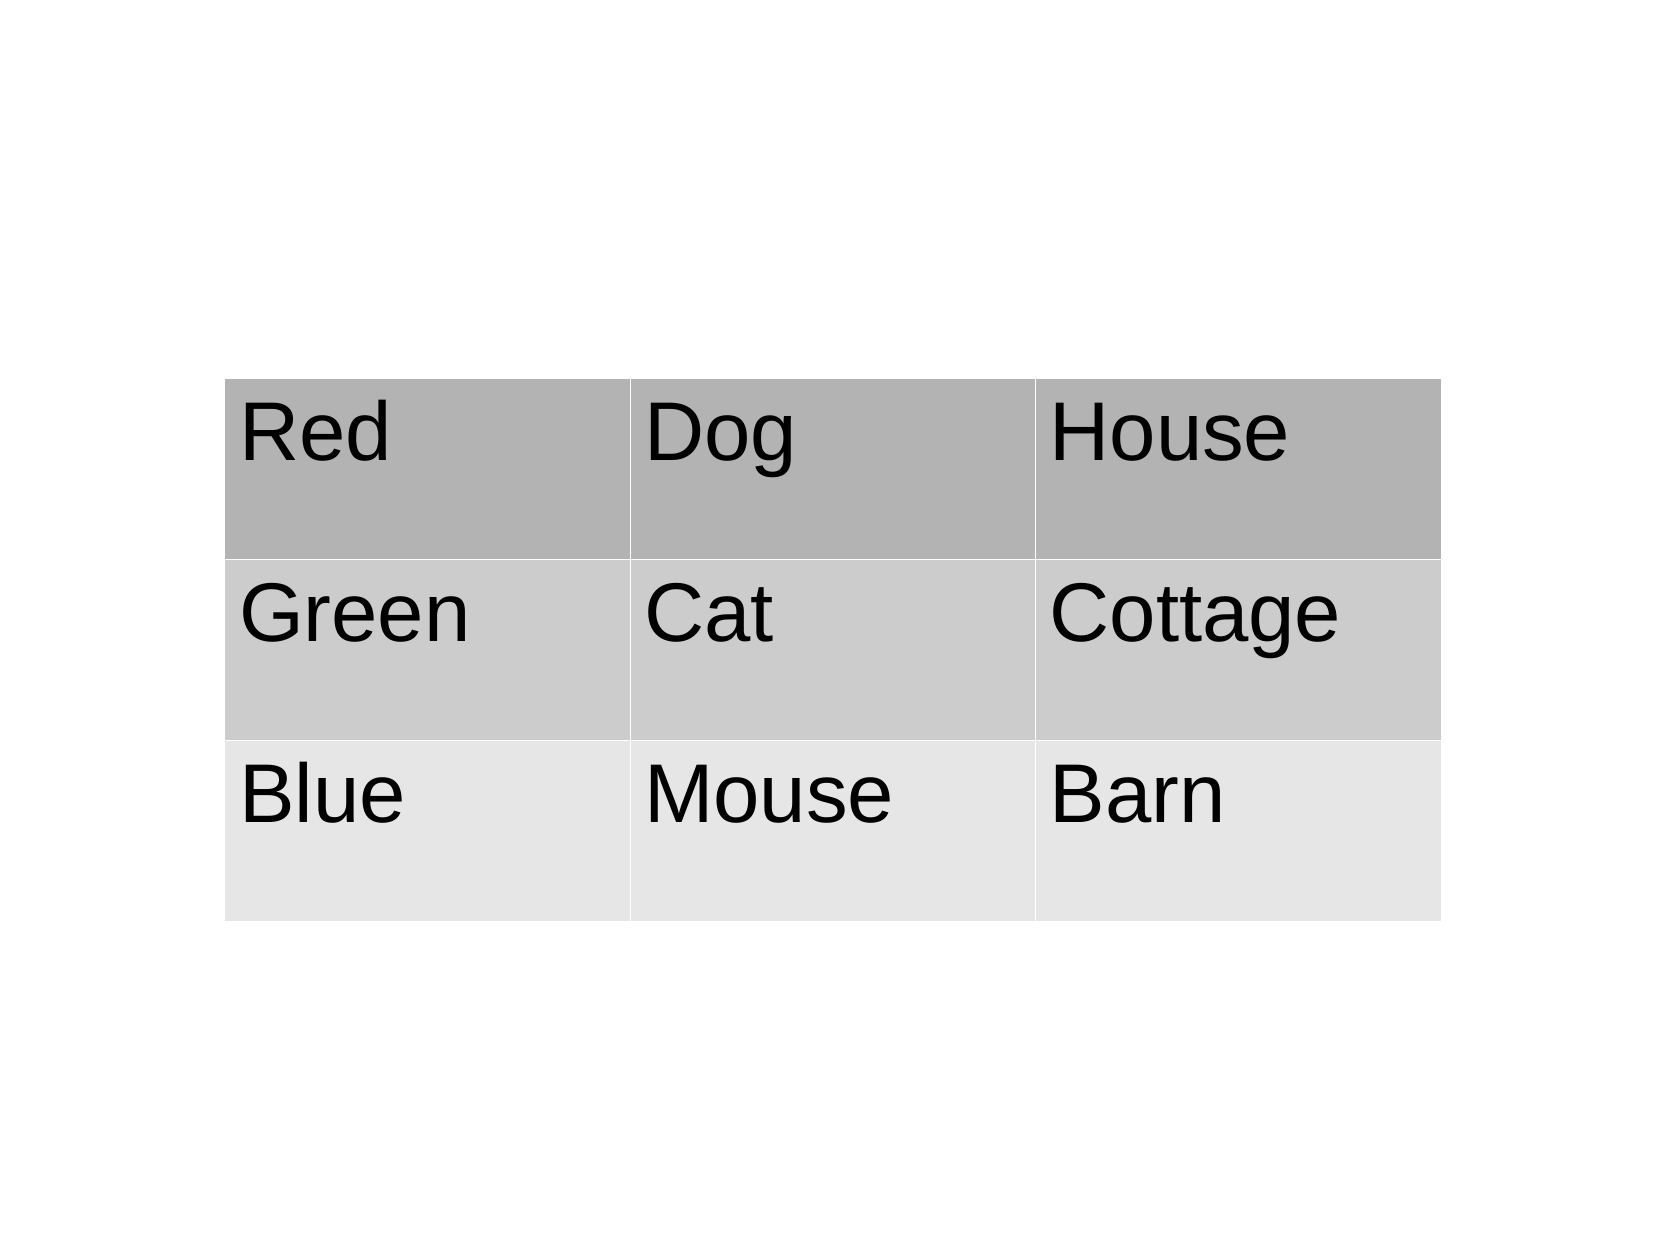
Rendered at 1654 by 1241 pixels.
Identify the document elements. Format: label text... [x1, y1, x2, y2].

table_cell Green [225, 560, 630, 740]
table_header House [1036, 379, 1441, 559]
table_cell Barn [1036, 741, 1441, 921]
table_cell Mouse [631, 741, 1035, 921]
table_cell Blue [225, 741, 630, 921]
table_header Dog [631, 379, 1035, 559]
table_header Red [225, 379, 630, 559]
table_cell Cottage [1036, 560, 1441, 740]
table_cell Cat [631, 560, 1035, 740]
